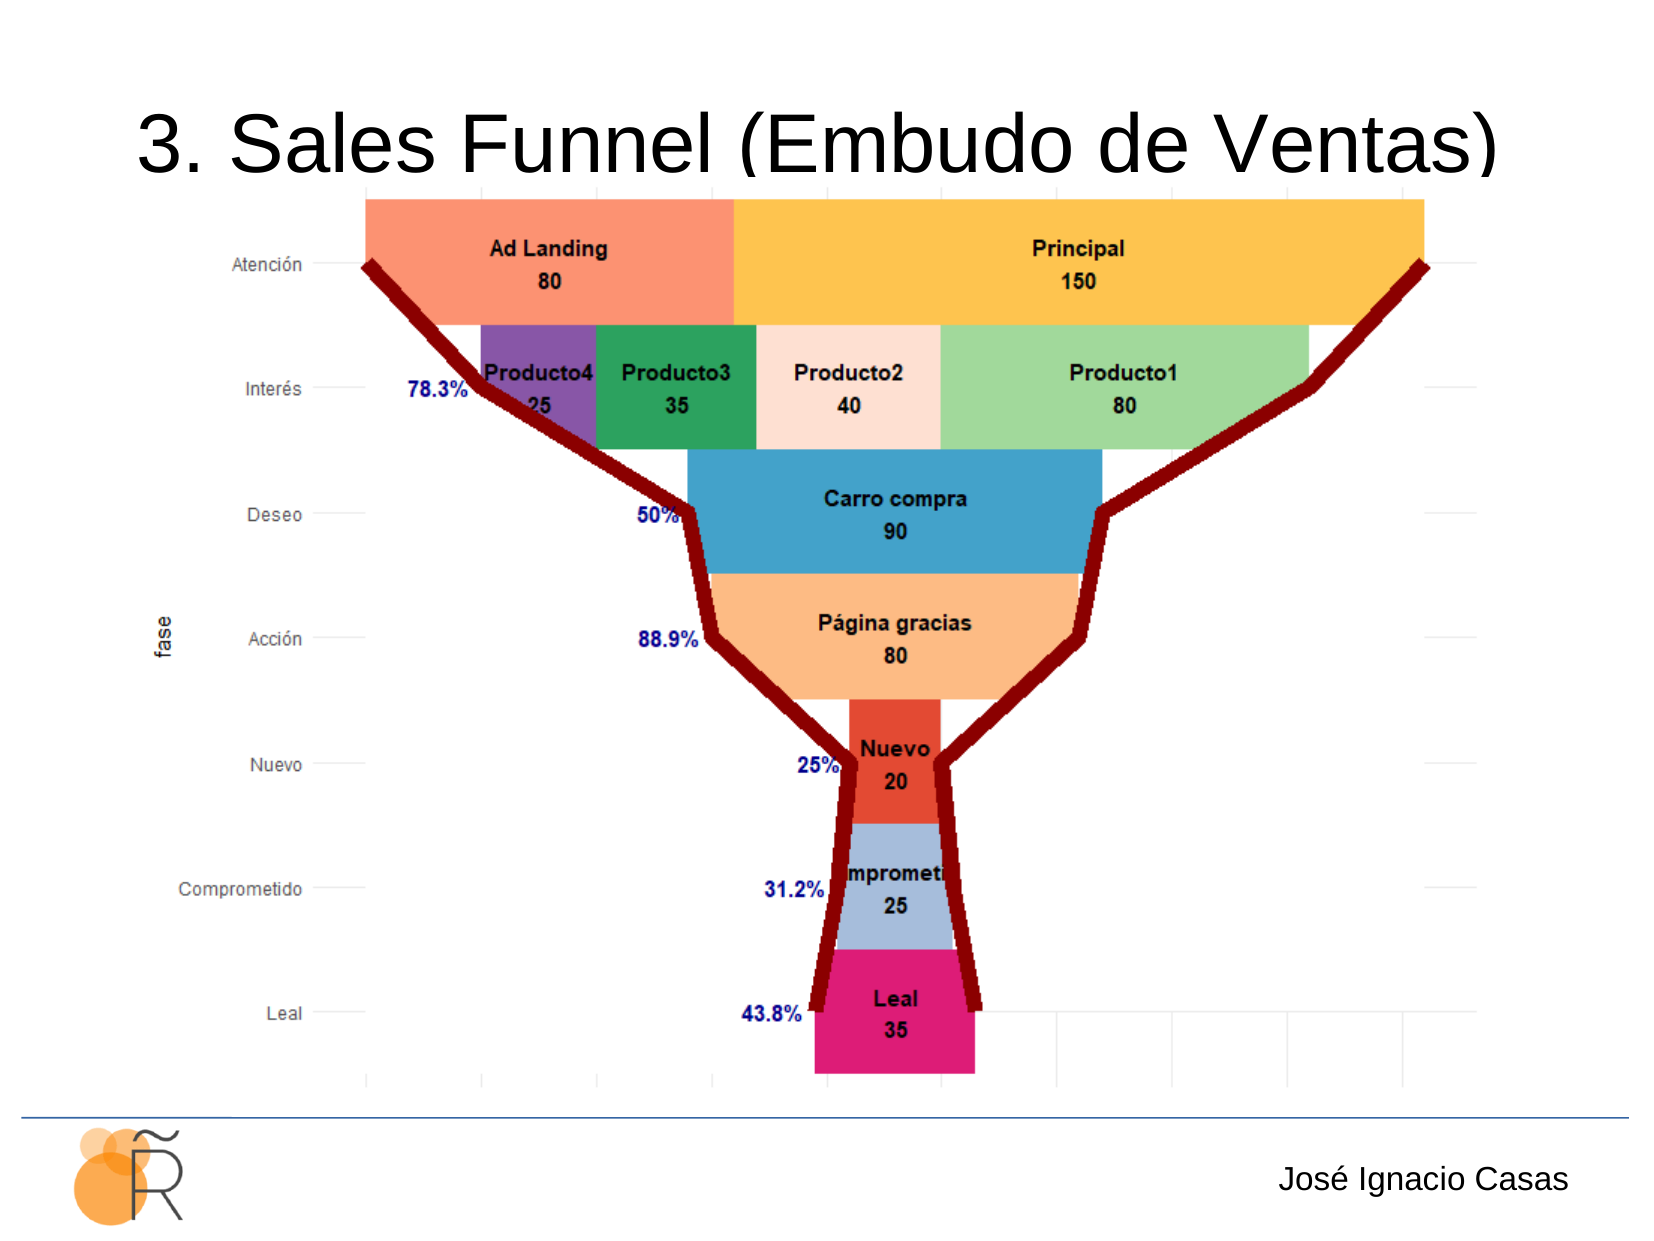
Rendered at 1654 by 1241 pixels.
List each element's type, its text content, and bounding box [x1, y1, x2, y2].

picture [59, 1119, 201, 1241]
picture [59, 177, 1489, 1116]
title 3. Sales Funnel (Embudo de Ventas) [82, 49, 1555, 241]
